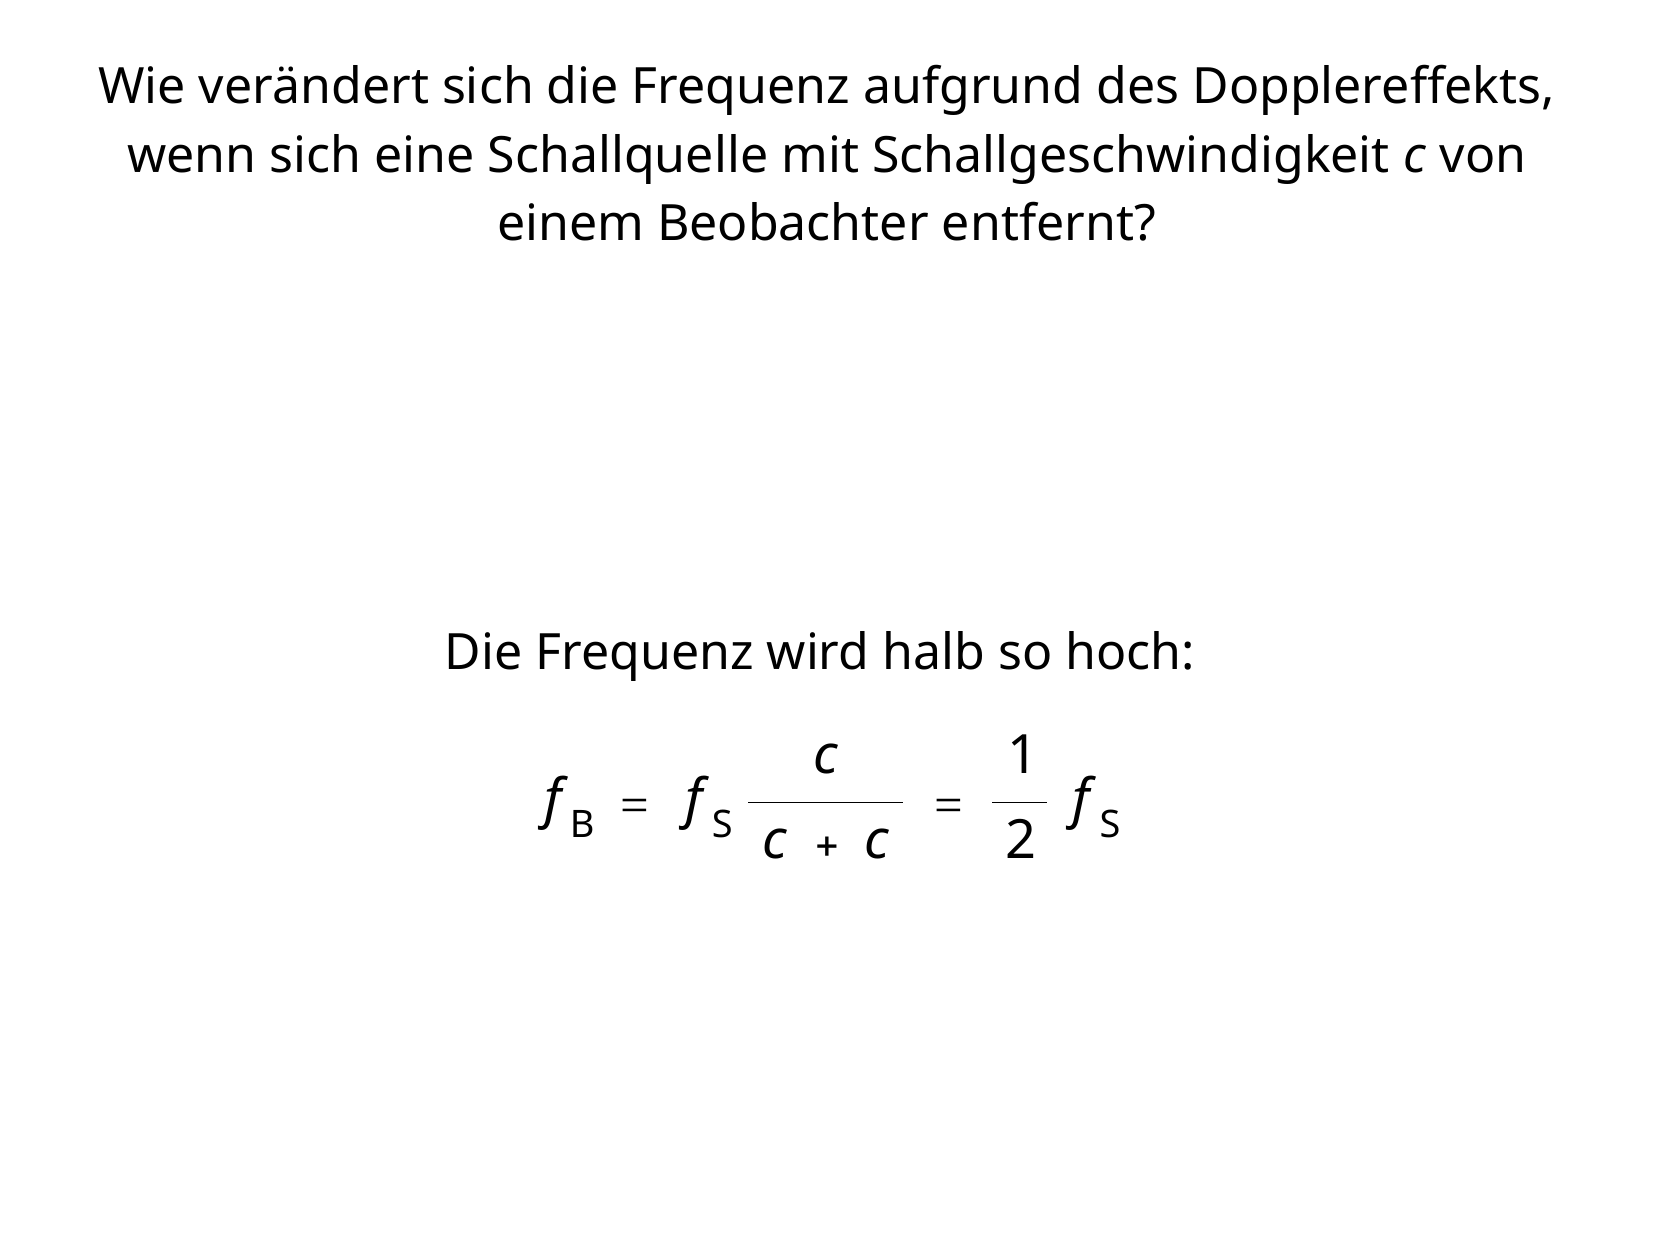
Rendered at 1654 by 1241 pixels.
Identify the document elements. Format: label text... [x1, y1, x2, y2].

chart [527, 722, 1126, 873]
title Wie verändert sich die Frequenz aufgrund des Dopplereffekts, wenn sich eine Schallquelle mit Schallgeschwindigkeit c von einem Beobachter entfernt? [82, 49, 1571, 257]
subtitle Die Frequenz wird halb so hoch: [82, 290, 1571, 1010]
